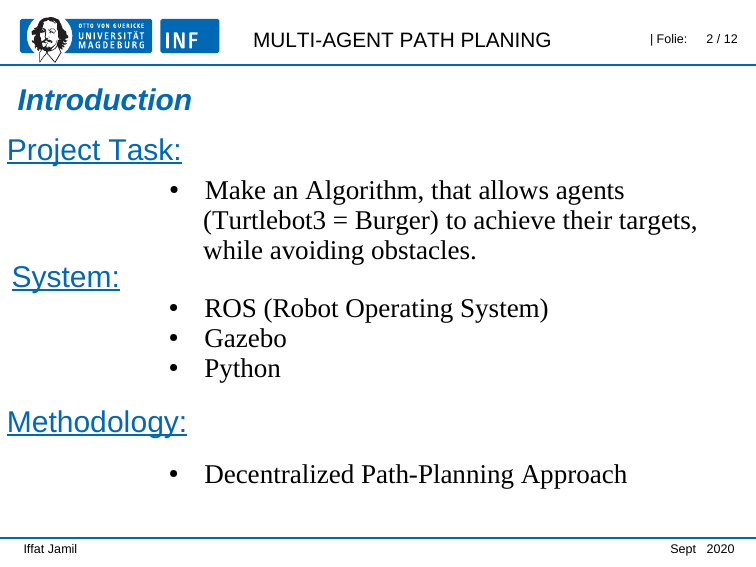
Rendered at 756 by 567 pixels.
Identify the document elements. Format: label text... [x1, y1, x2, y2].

text_box [0, 66, 756, 537]
text_box Introduction [17, 83, 193, 117]
text_box [0, 539, 756, 567]
text_box Methodology: [6, 405, 188, 439]
text_box 2020 [706, 542, 735, 557]
text_box Sept [649, 542, 697, 557]
text_box Project Task: [6, 133, 183, 167]
text_box System: [11, 260, 128, 294]
text_box Iffat Jamil [20, 542, 86, 557]
text_box 2 / 12 [706, 32, 738, 47]
text_box MULTI-AGENT PATH PLANING [253, 29, 552, 53]
text_box | Folie: [650, 32, 688, 47]
text_box Make an Algorithm, that allows agents (Turtlebot3 = Burger) to achieve their targets, while avoiding obstacles. [169, 175, 736, 274]
text_box ROS (Robot Operating System) Gazebo Python [168, 293, 616, 413]
text_box [0, 0, 756, 64]
text_box Decentralized Path-Planning Approach [168, 459, 628, 490]
